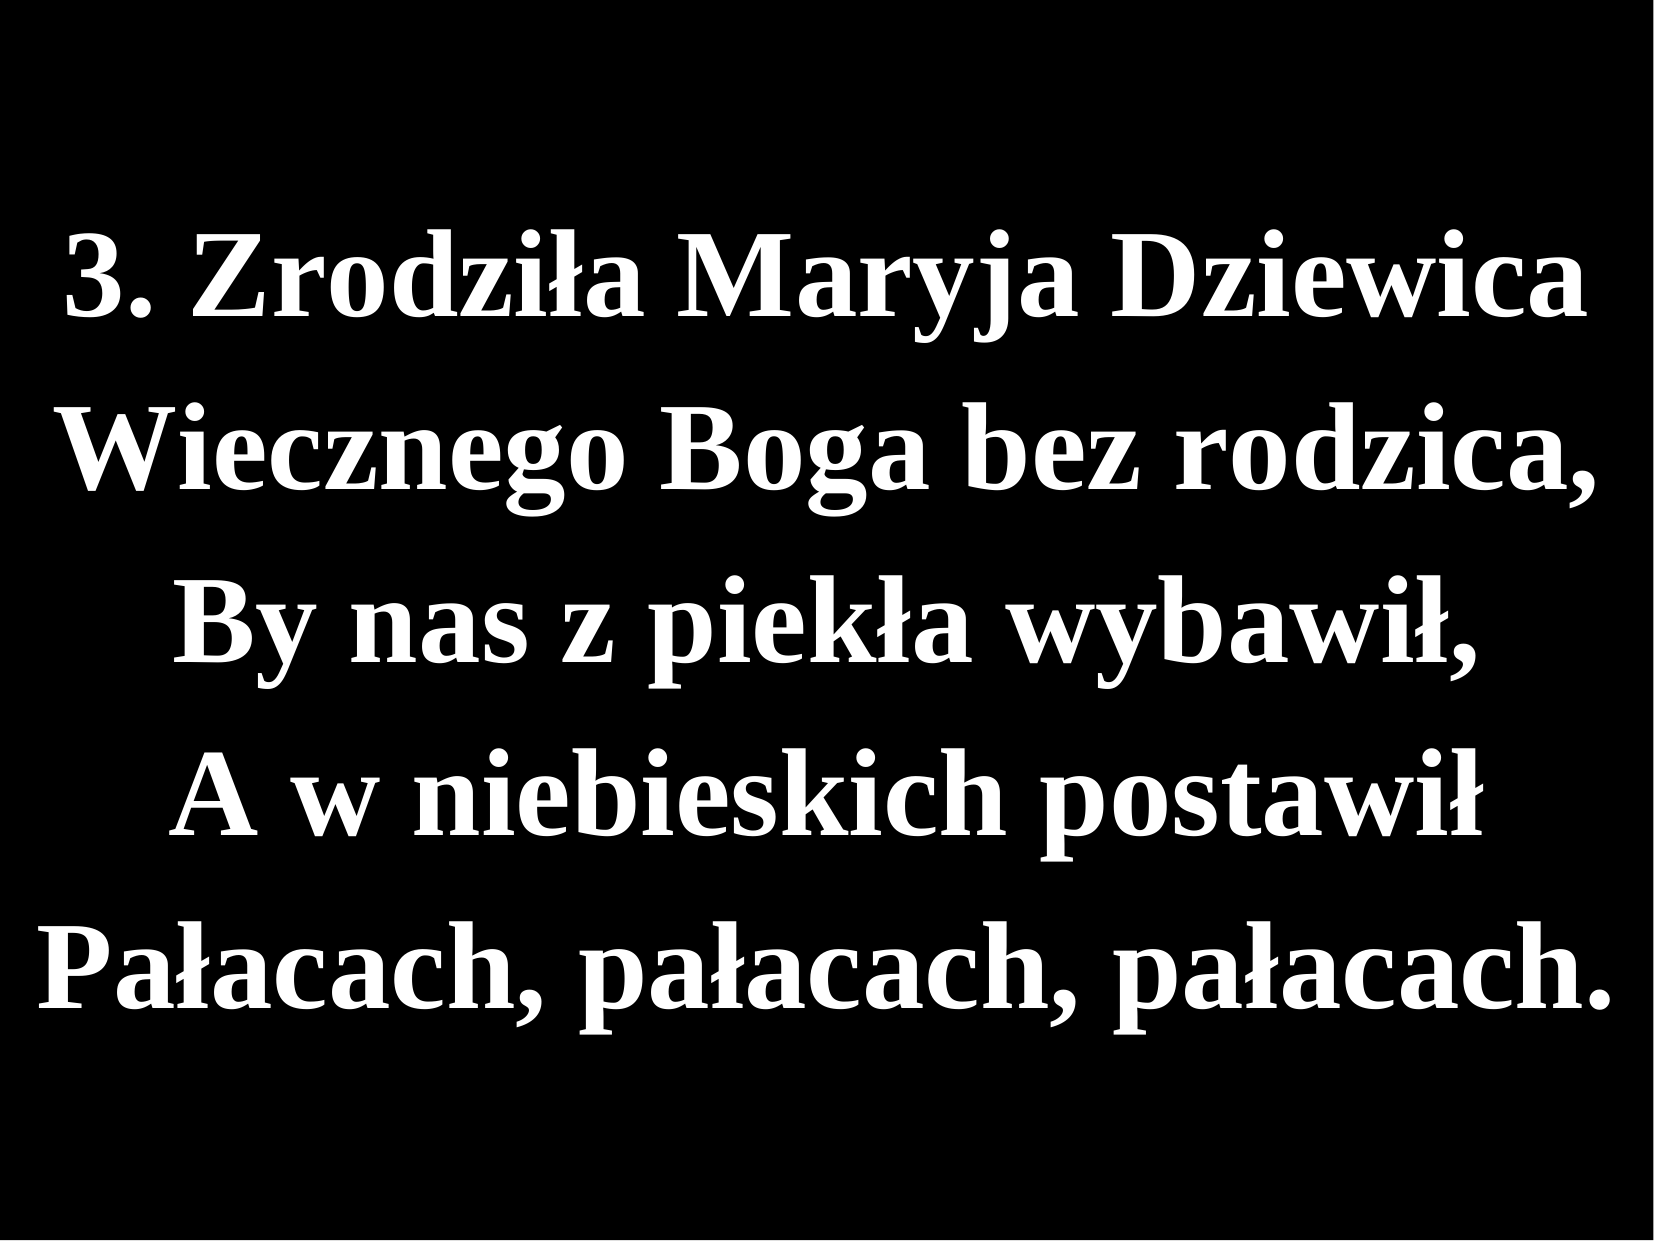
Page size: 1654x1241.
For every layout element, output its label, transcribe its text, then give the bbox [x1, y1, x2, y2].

title 3. Zrodziła Maryja Dziewica ppp Wiecznego Boga bez rodzica, ppp By nas z piekła wybawił, ppp A w niebieskich postawił ppp Pałacach, pałacach, pałacach. [0, 0, 1654, 1241]
